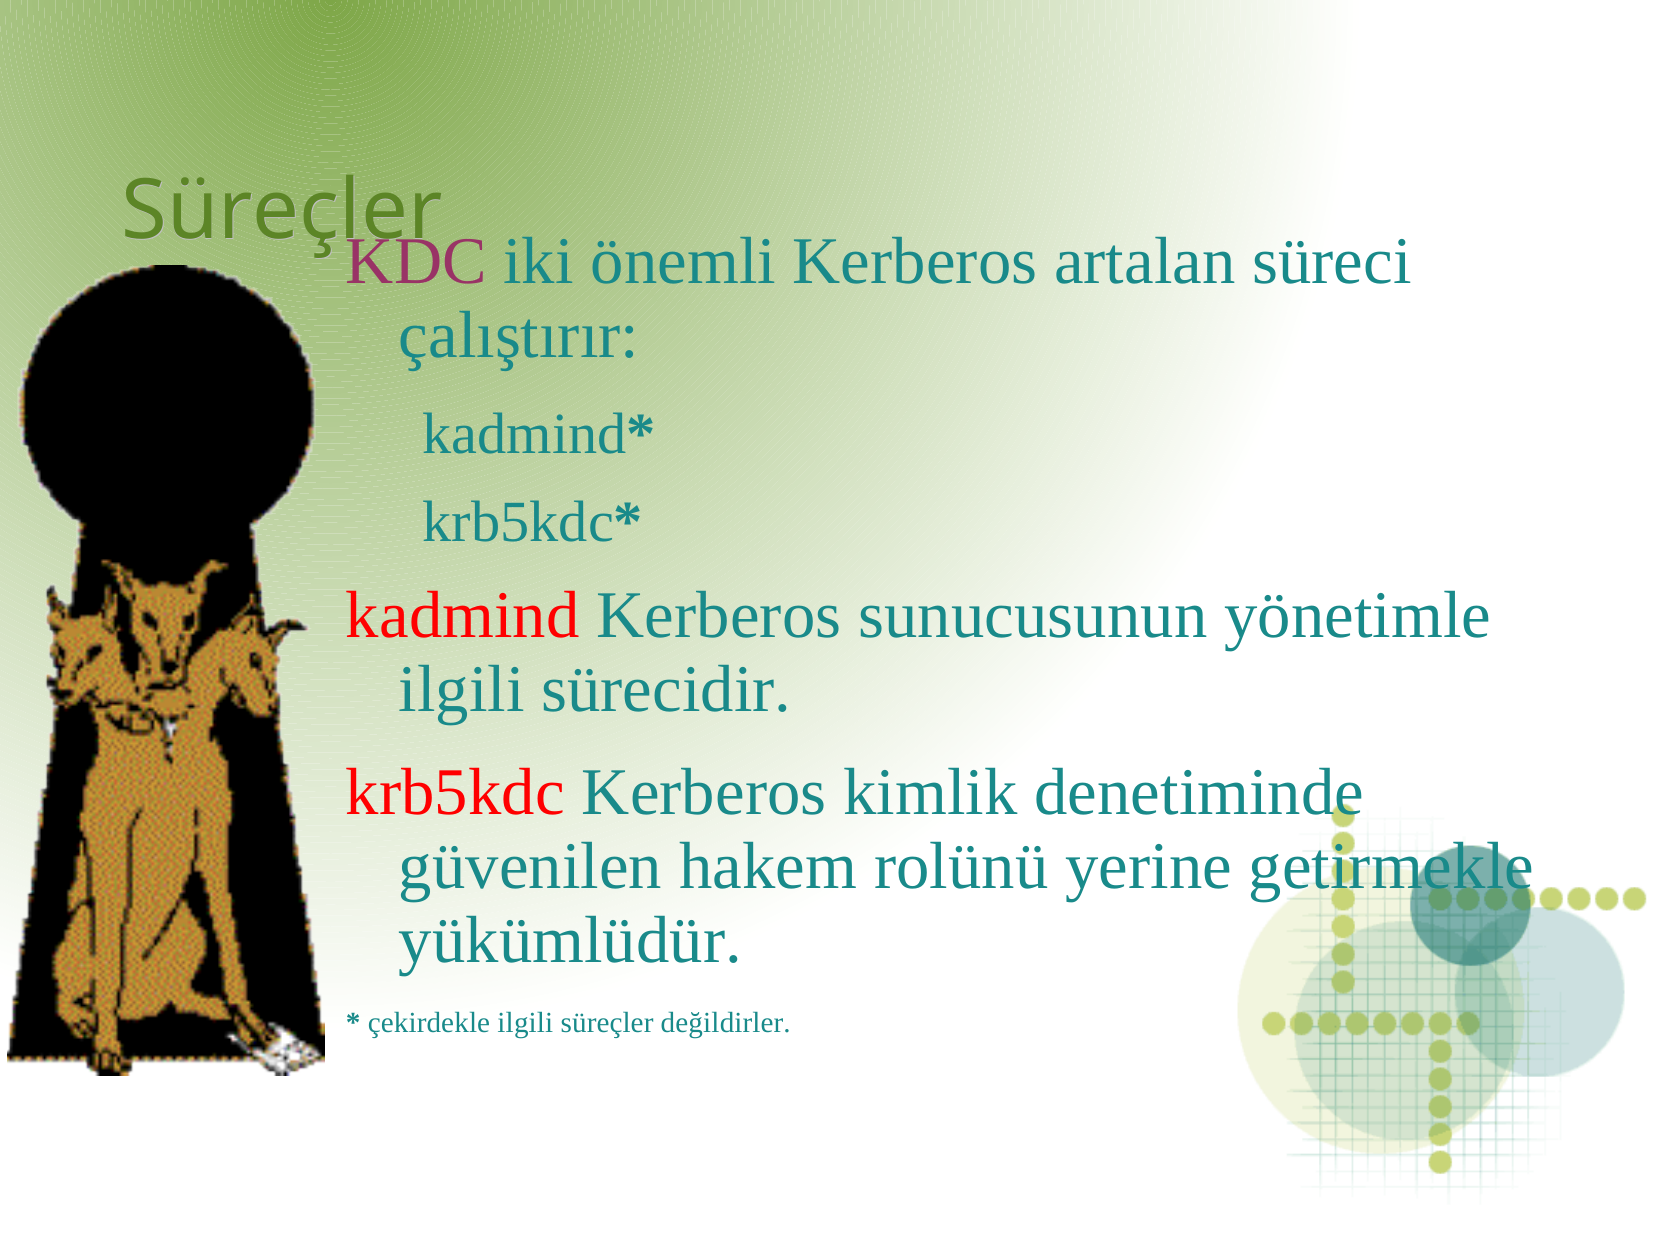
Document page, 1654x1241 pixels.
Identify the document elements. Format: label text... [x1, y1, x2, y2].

picture [7, 265, 325, 1076]
picture [1224, 792, 1654, 1211]
title Süreçler [121, 102, 1534, 311]
list KDC iki önemli Kerberos artalan süreci çalıştırır: kadmind* krb5kdc* kadmind Kerberos sunucusunun yönetimle ilgili sürecidir. krb5kdc Kerberos kimlik denetiminde güvenilen hakem rolünü yerine getirmekle yükümlüdür. * çekirdekle ilgili süreçler değildirler. [328, 223, 1586, 1154]
